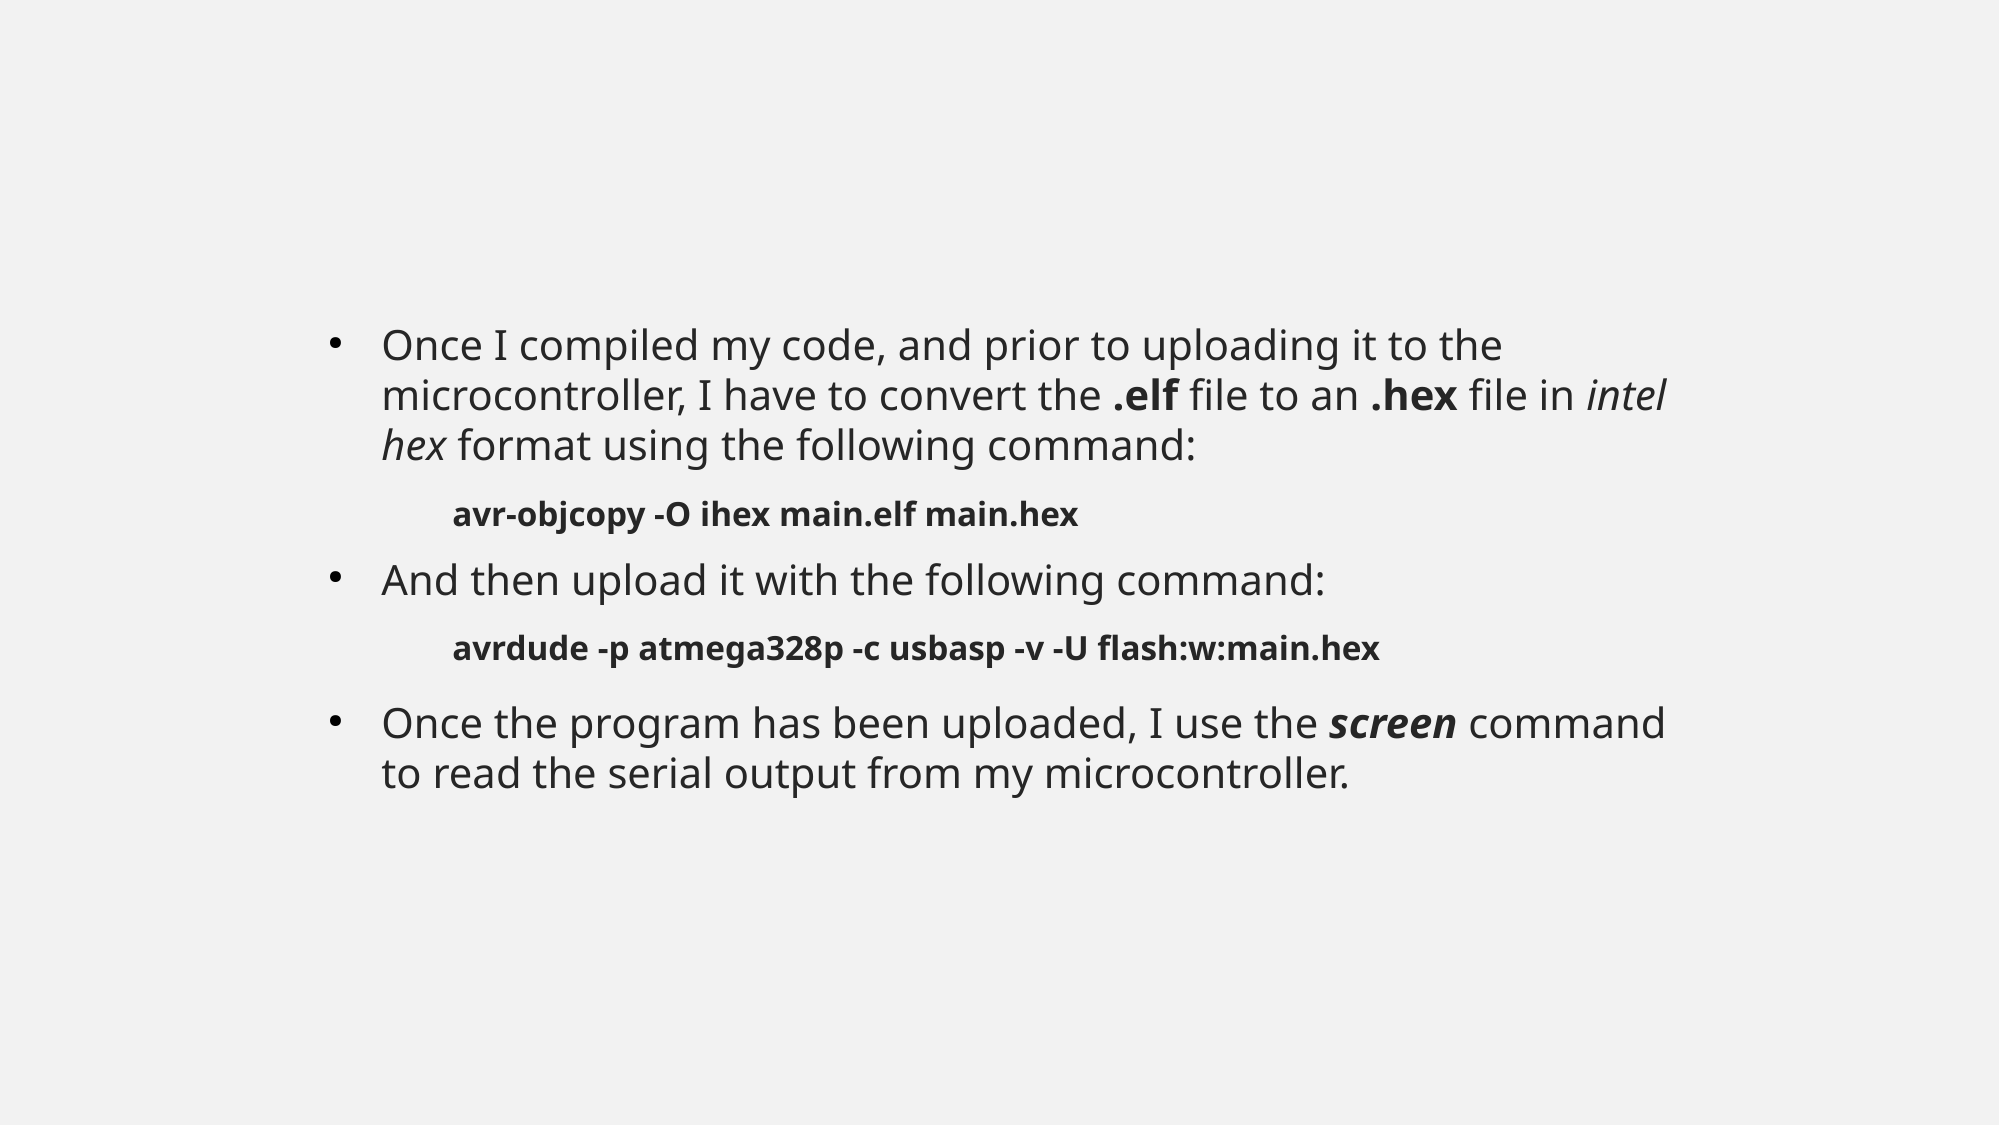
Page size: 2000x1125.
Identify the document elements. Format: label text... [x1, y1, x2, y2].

list Once I compiled my code, and prior to uploading it to the microcontroller, I have to convert the .elf file to an .hex file in intel hex format using the following command: avr-objcopy -O ihex main.elf main.hex And then upload it with the following command: avrdude -p atmega328p -c usbasp -v -U flash:w:main.hex Once the program has been uploaded, I use the screen command to read the serial output from my microcontroller. [295, 311, 1705, 814]
